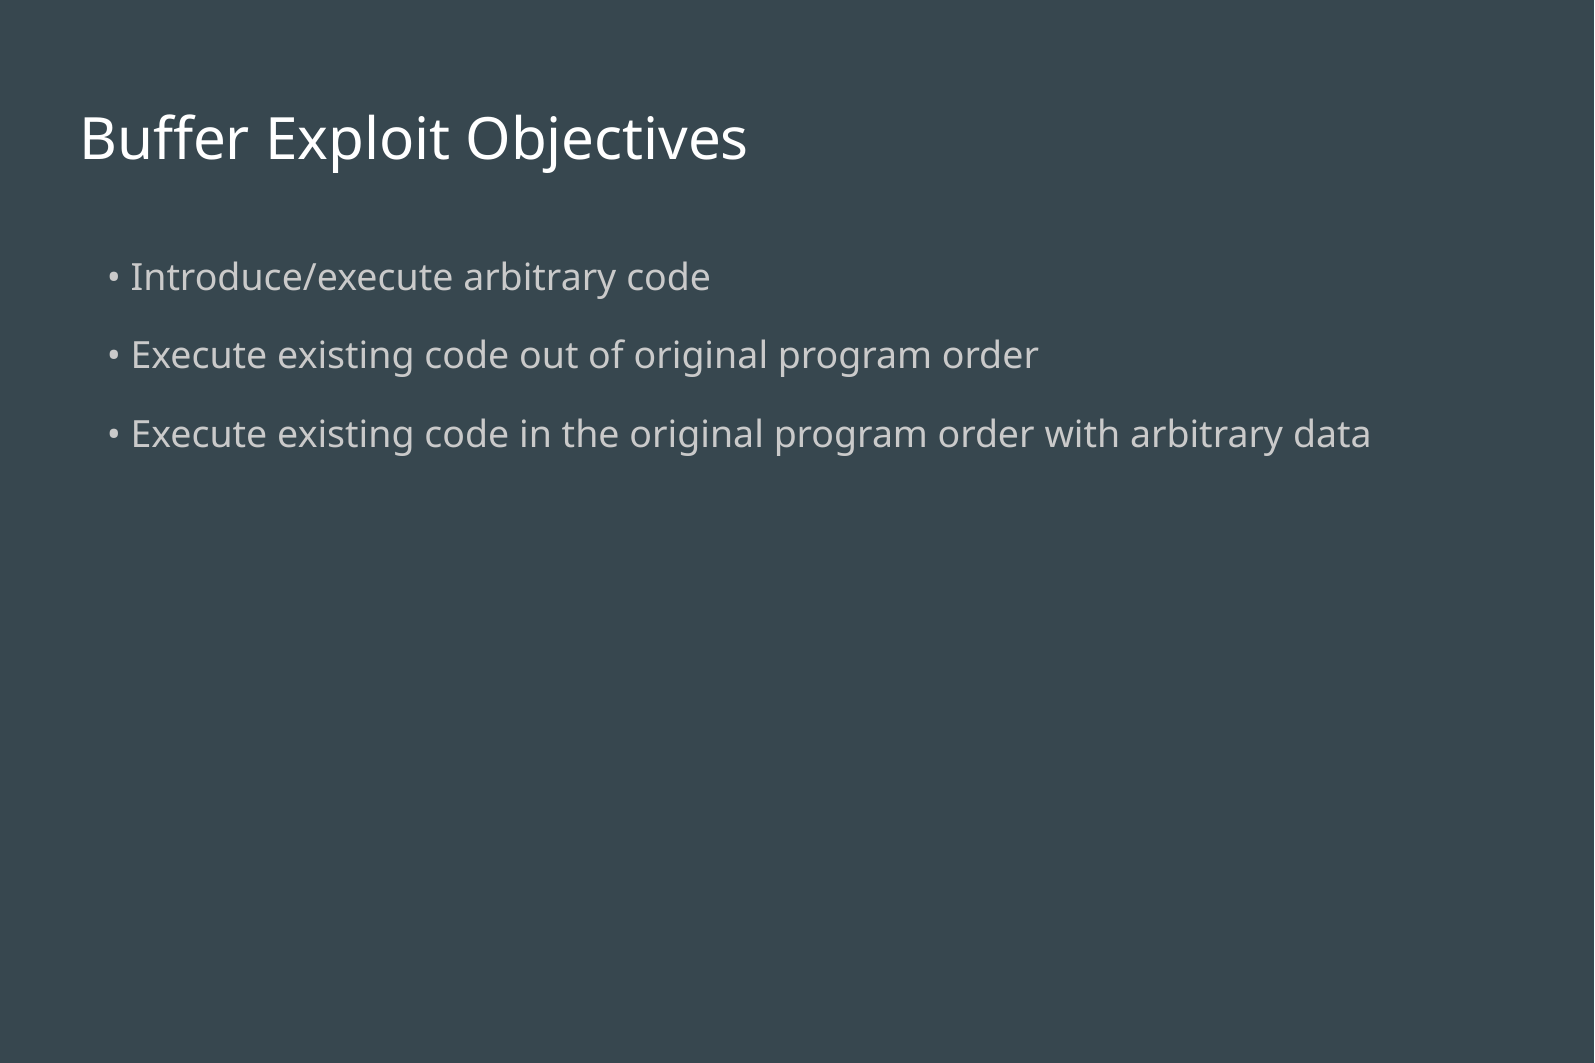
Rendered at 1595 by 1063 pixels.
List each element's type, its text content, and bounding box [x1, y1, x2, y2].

list • Introduce/execute arbitrary code • Execute existing code out of original program order • Execute existing code in the original program order with arbitrary data [54, 238, 1541, 945]
title Buffer Exploit Objectives [79, 48, 1449, 227]
